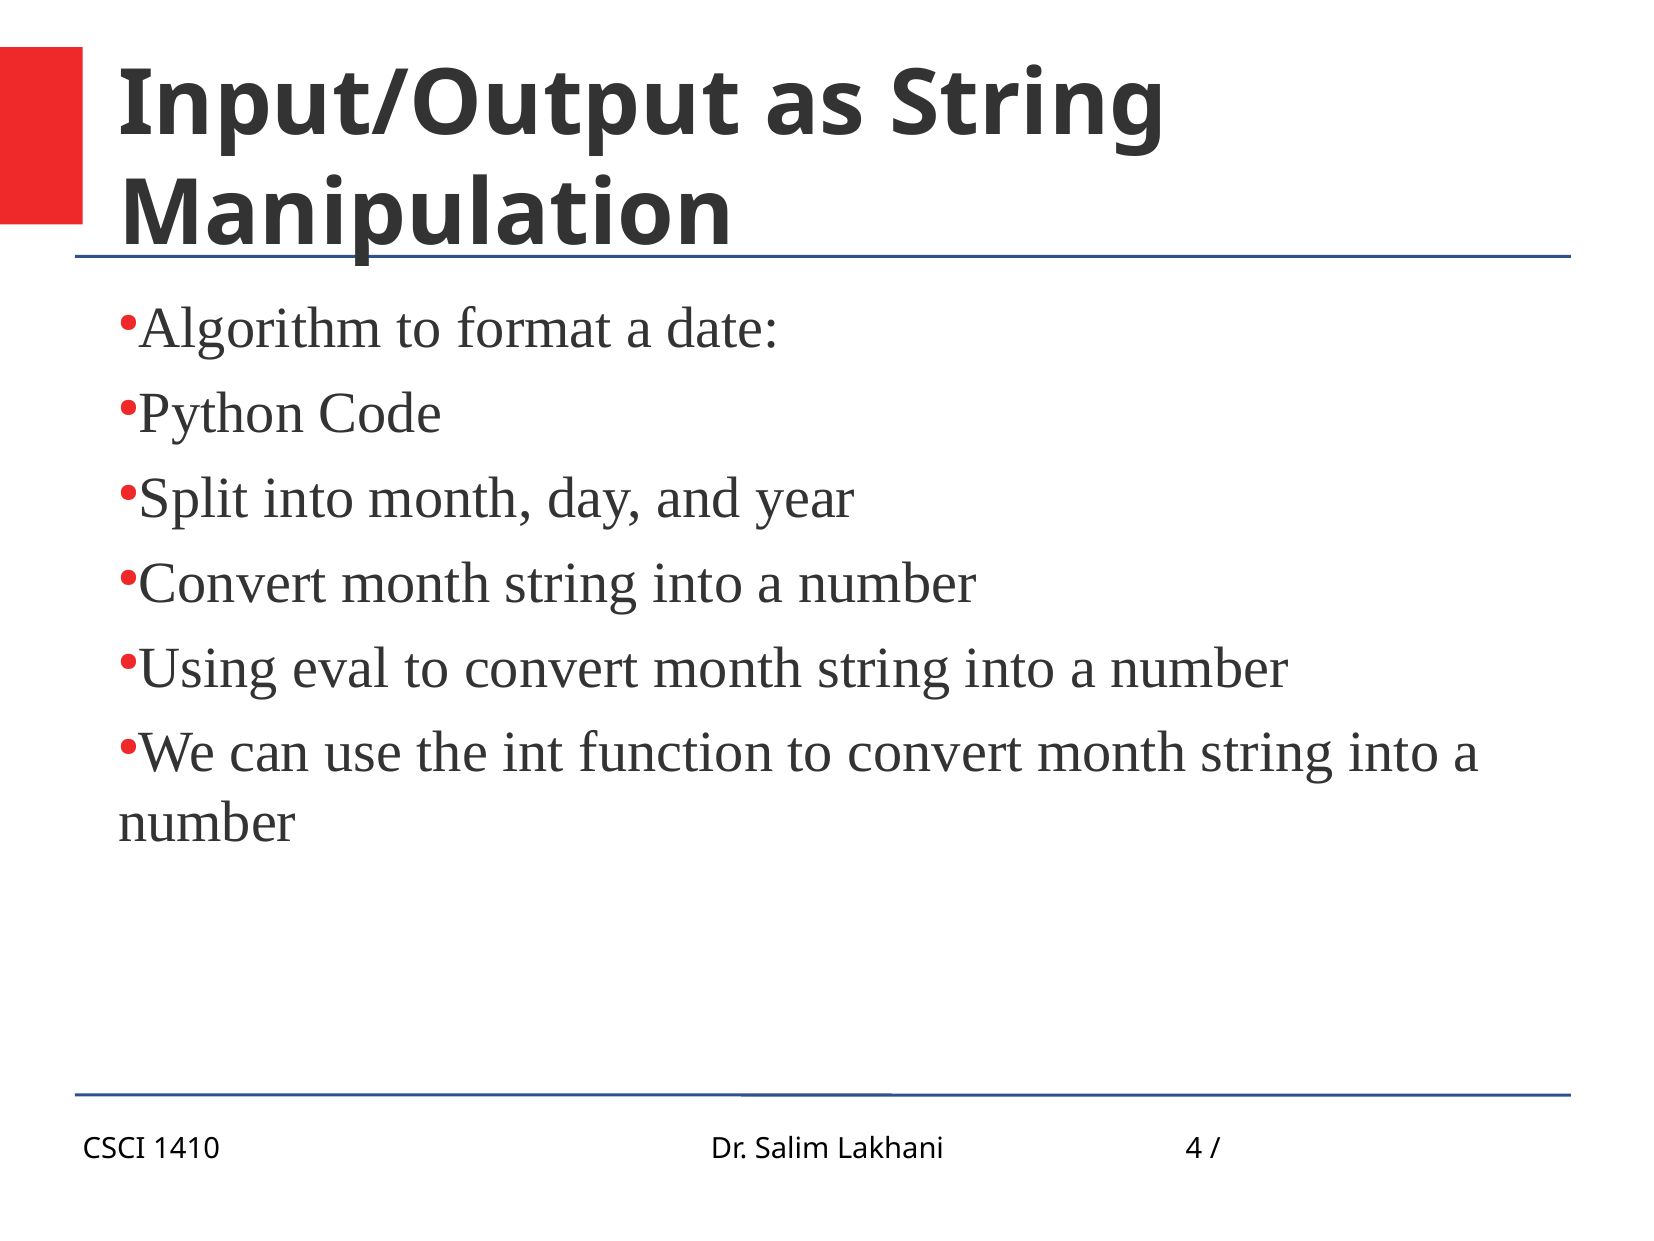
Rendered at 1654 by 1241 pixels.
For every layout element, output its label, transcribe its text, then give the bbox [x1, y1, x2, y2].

title Input/Output as String Manipulation [118, 27, 1571, 278]
text_box Dr. Salim Lakhani [565, 1129, 1090, 1216]
text_box CSCI 1410 [82, 1129, 468, 1216]
text_box / [1185, 1129, 1571, 1216]
list Algorithm to format a date: Python Code Split into month, day, and year Convert month string into a number Using eval to convert month string into a number We can use the int function to convert month string into a number [118, 289, 1536, 1104]
